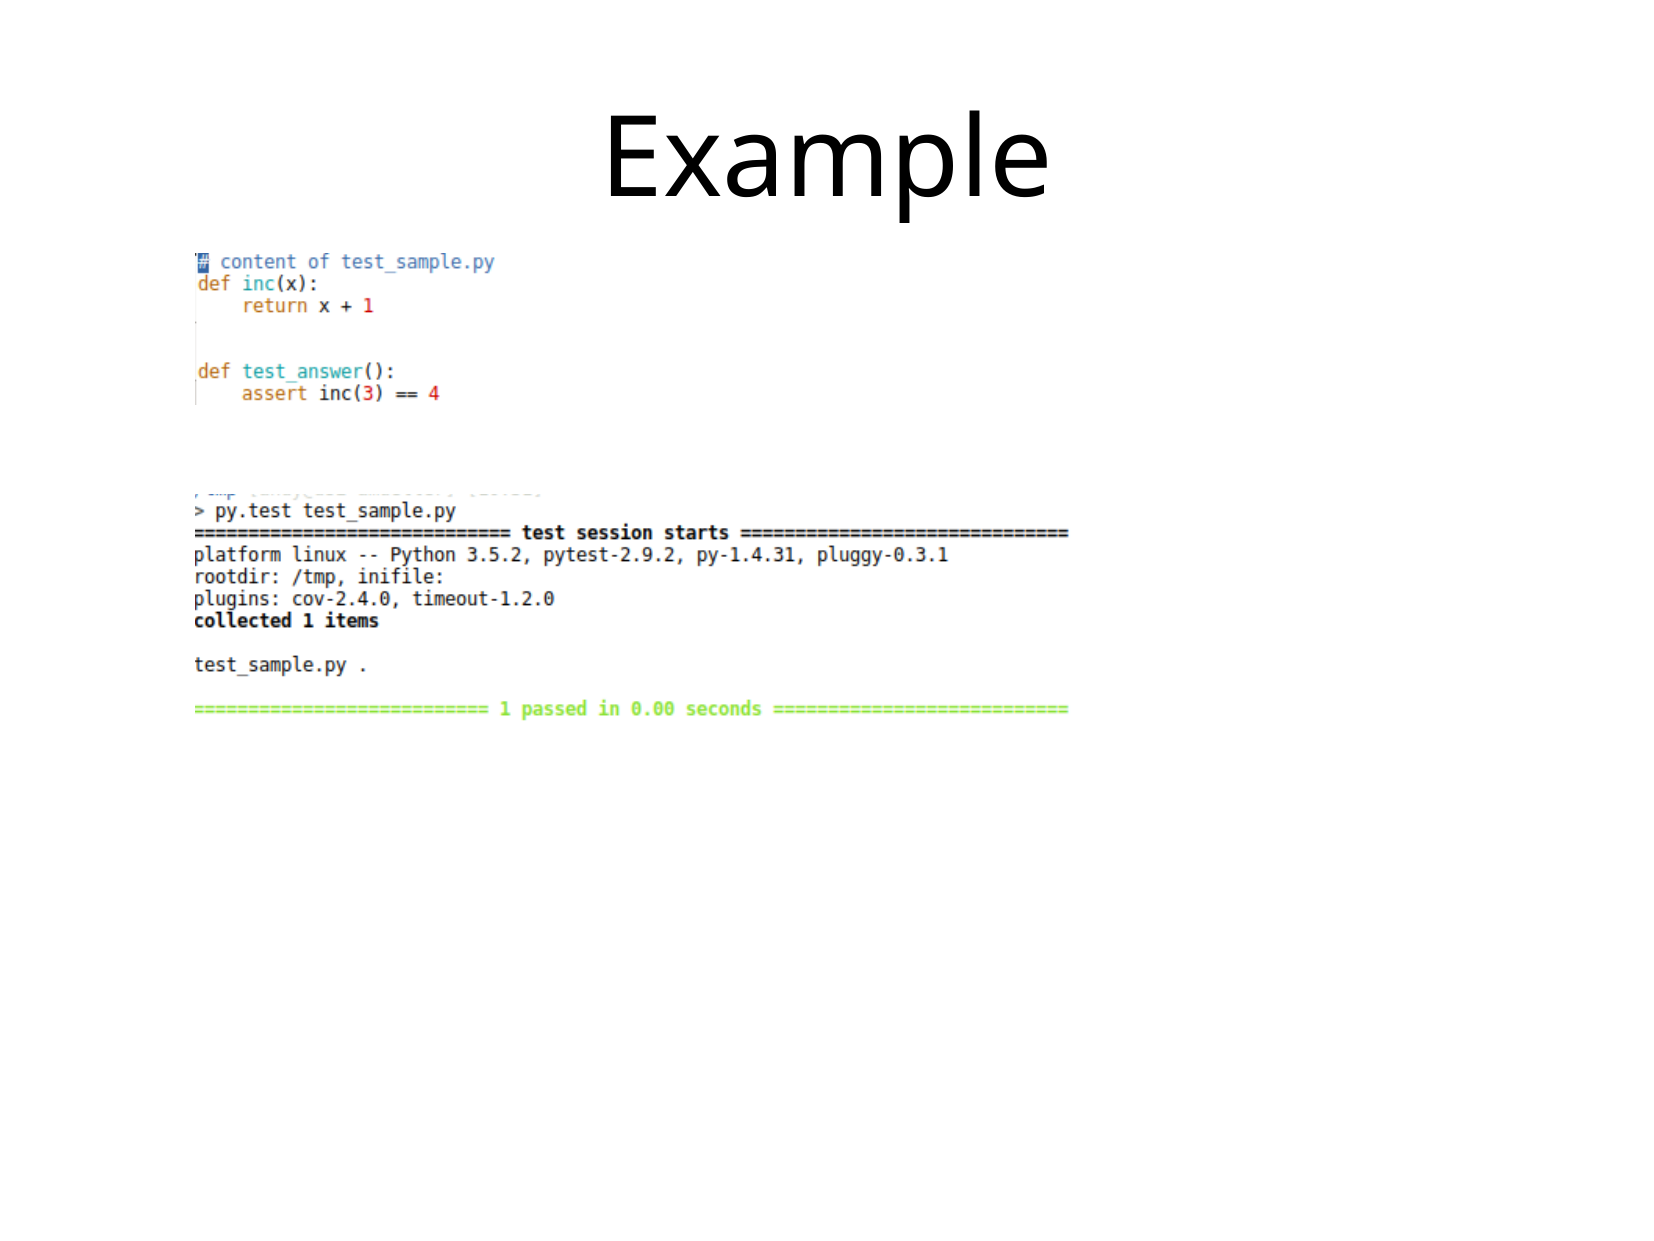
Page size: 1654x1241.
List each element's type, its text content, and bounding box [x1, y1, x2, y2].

title Example [82, 49, 1571, 257]
picture [195, 253, 526, 406]
picture [195, 494, 1089, 733]
